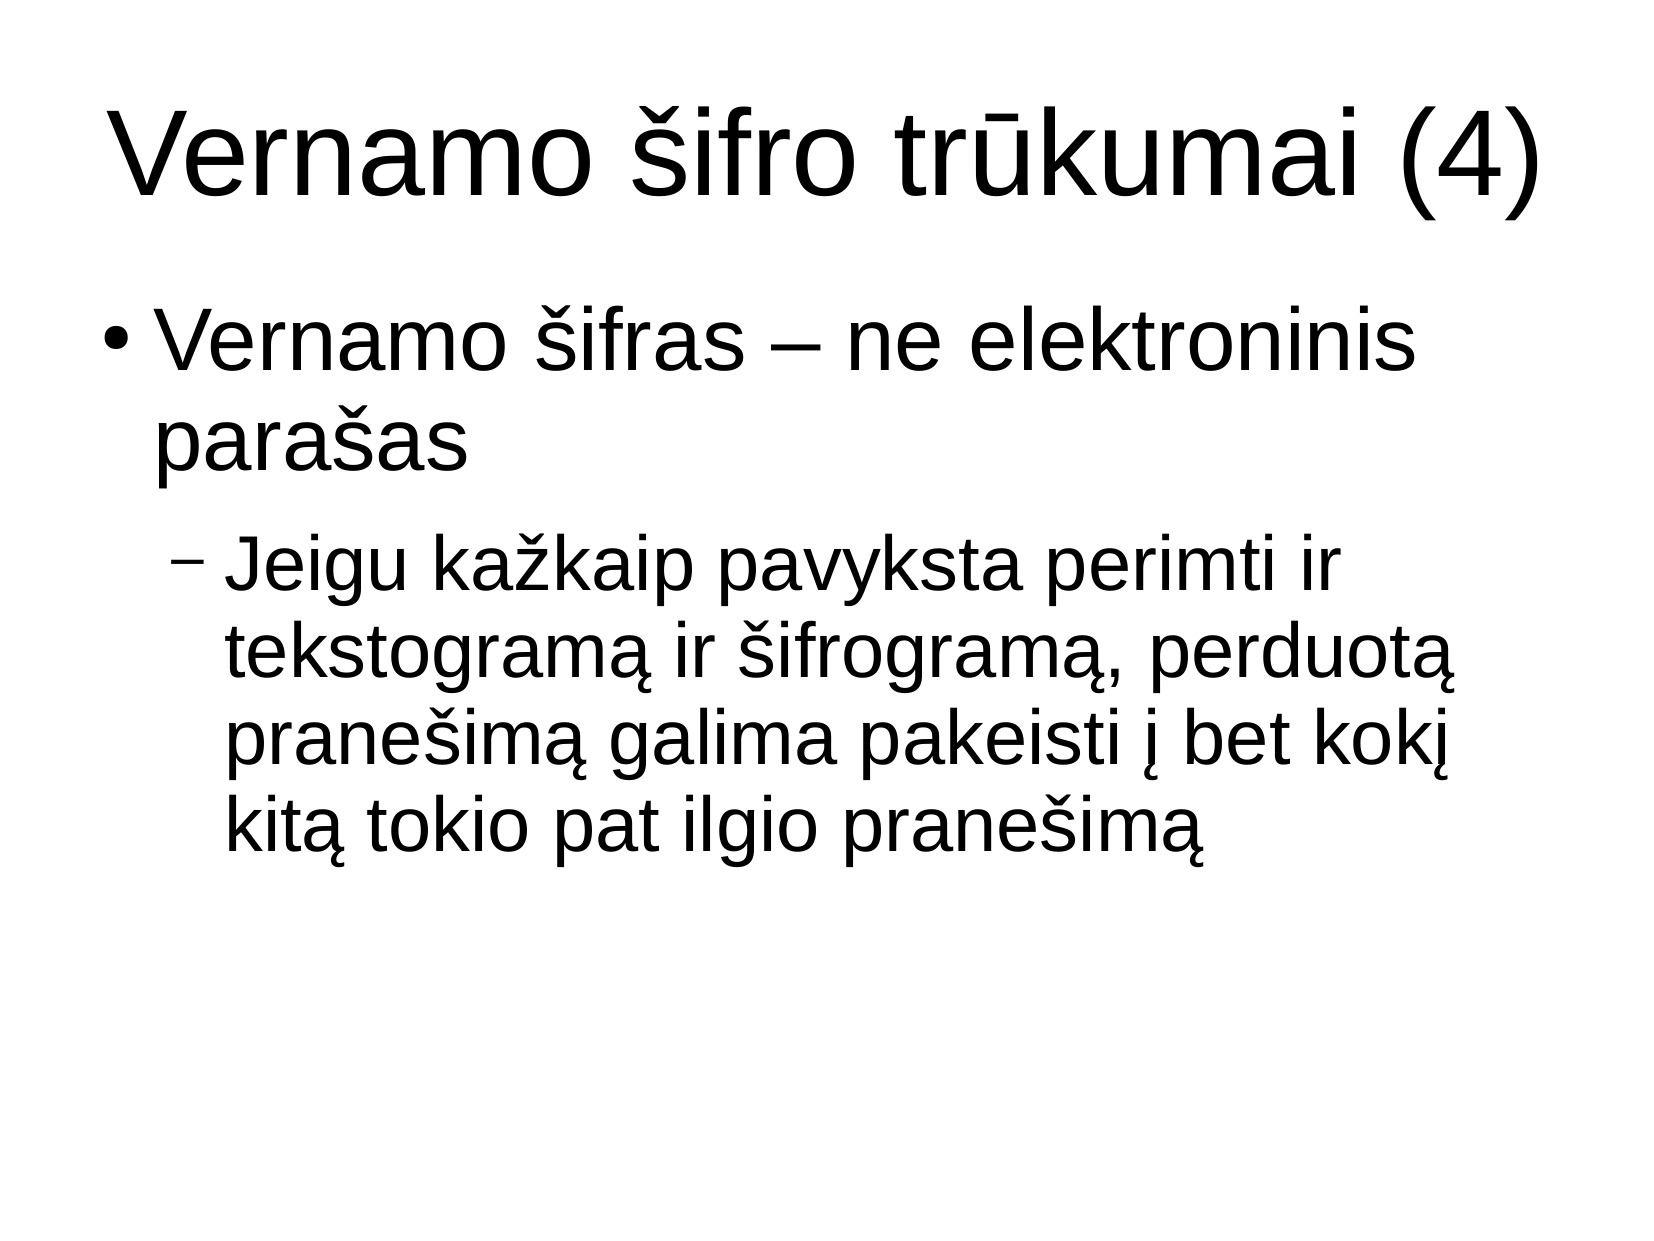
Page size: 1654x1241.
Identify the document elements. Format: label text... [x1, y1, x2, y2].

list Vernamo šifras – ne elektroninis parašas Jeigu kažkaip pavyksta perimti ir tekstogramą ir šifrogramą, perduotą pranešimą galima pakeisti į bet kokį kitą tokio pat ilgio pranešimą [82, 290, 1571, 1010]
title Vernamo šifro trūkumai (4) [82, 49, 1571, 257]
